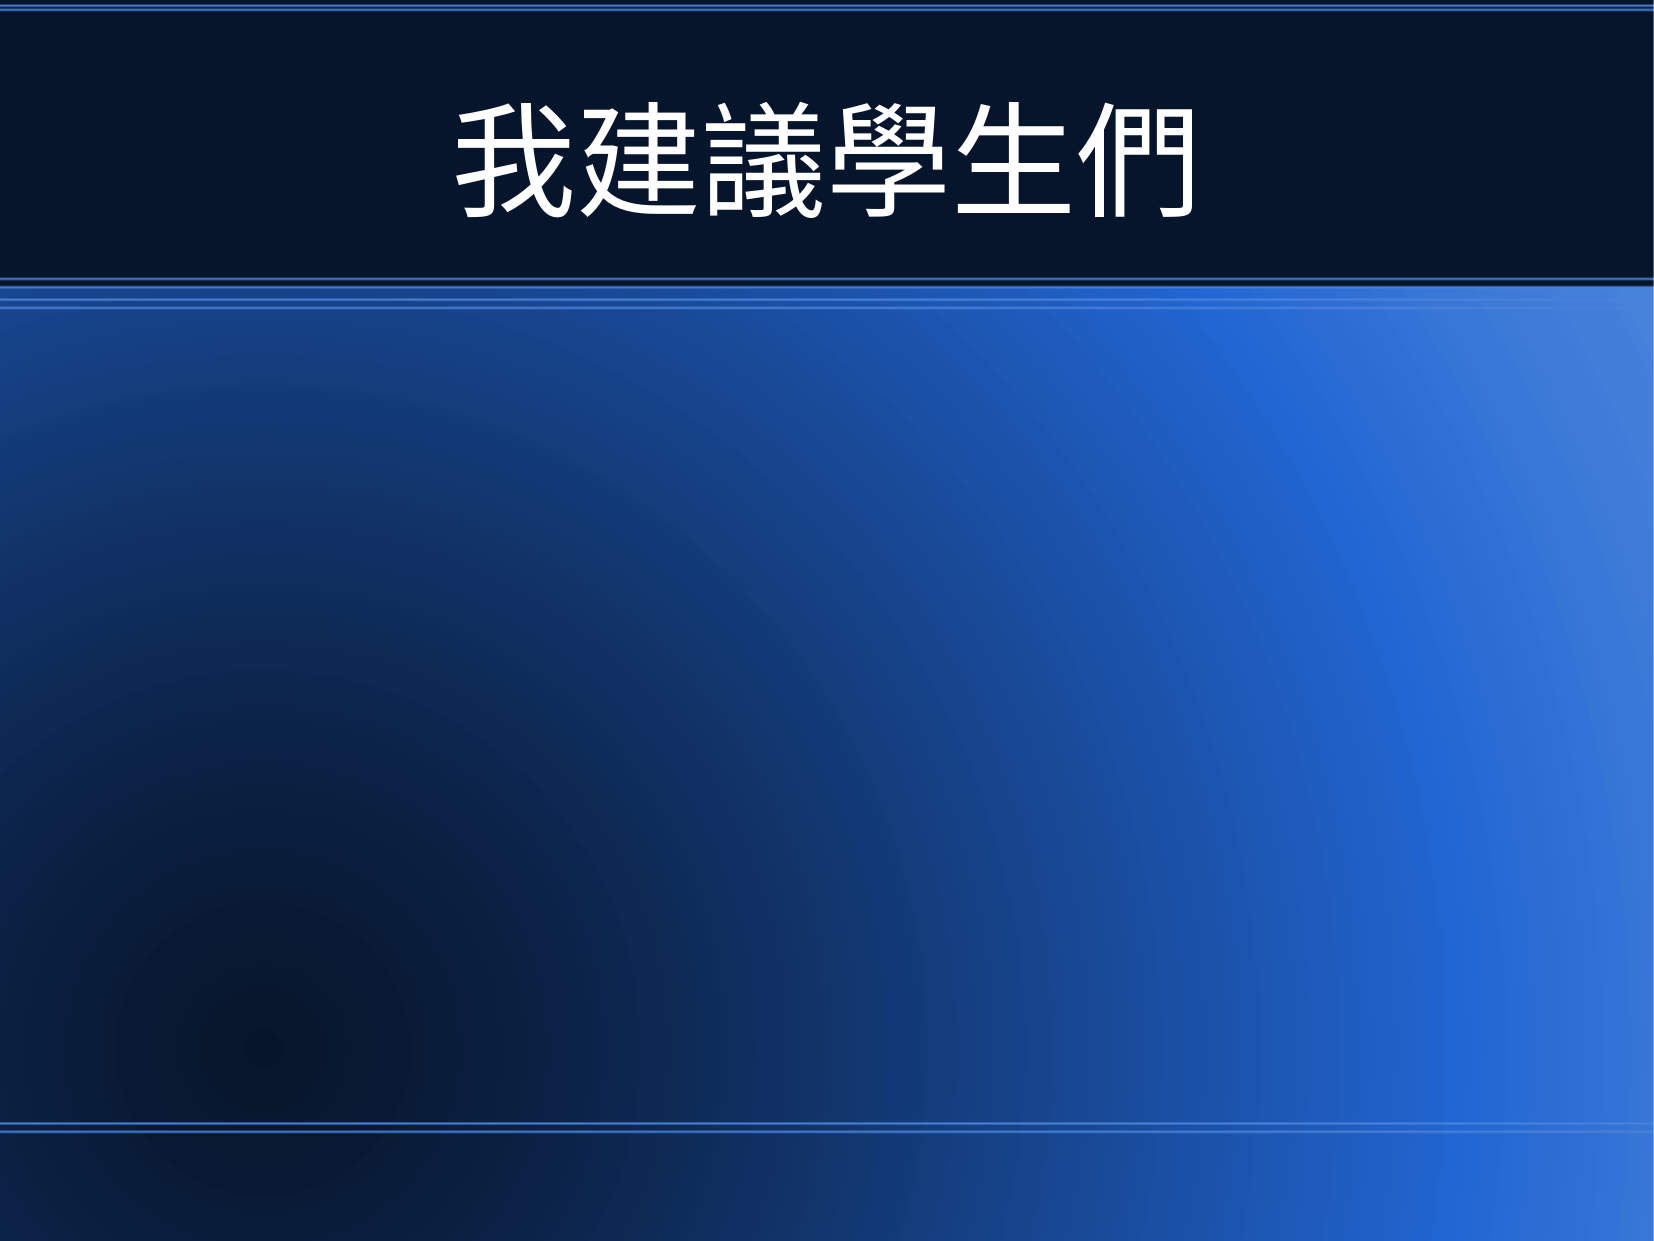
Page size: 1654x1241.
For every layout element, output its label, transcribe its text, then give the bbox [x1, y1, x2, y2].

picture [0, 0, 1654, 1241]
title 我建議學生們 [82, 49, 1571, 257]
